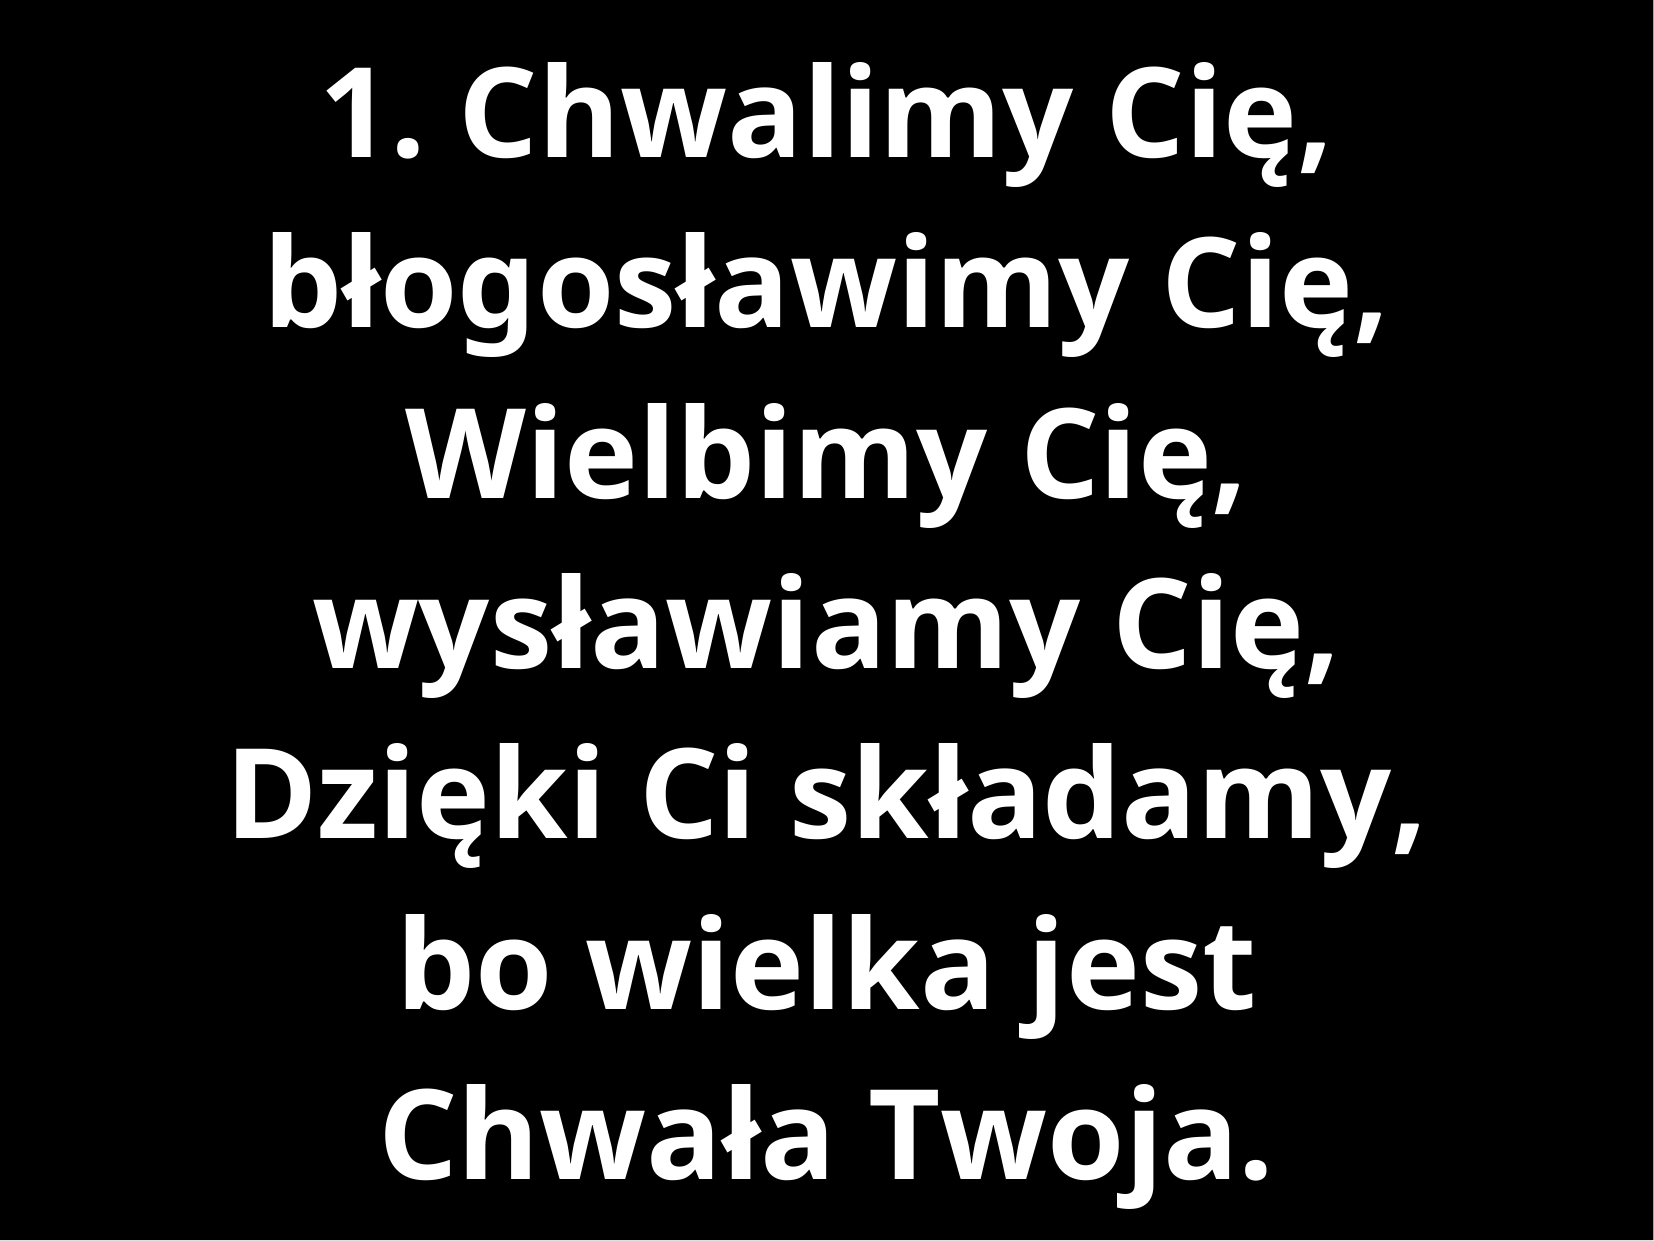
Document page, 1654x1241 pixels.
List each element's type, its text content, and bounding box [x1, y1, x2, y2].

title 1. Chwalimy Cię, błogosławimy Cię, Wielbimy Cię, wysławiamy Cię, Dzięki Ci składamy, bo wielka jest Chwała Twoja. [0, 0, 1654, 1241]
